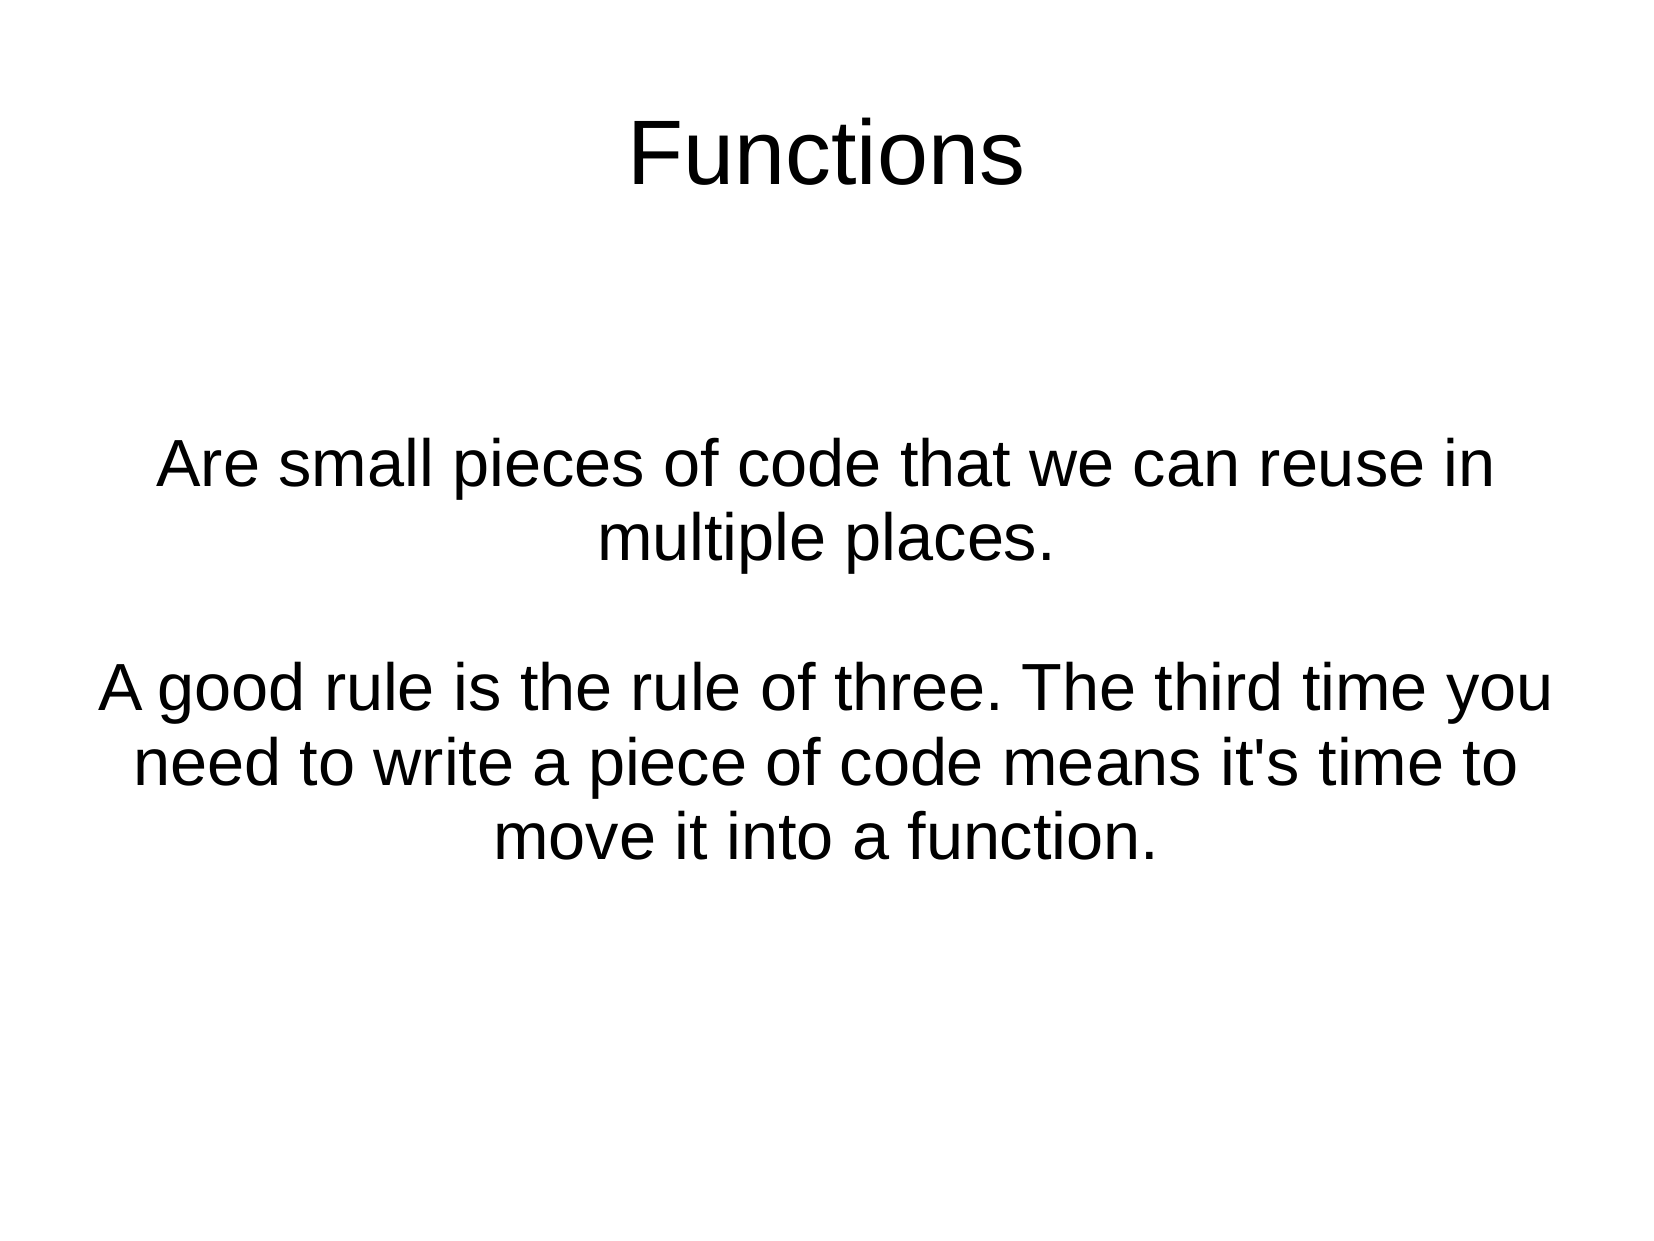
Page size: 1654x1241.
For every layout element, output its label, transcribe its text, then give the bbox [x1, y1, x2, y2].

title Functions [82, 49, 1571, 257]
subtitle Are small pieces of code that we can reuse in multiple places. A good rule is the rule of three. The third time you need to write a piece of code means it's time to move it into a function. [82, 290, 1571, 1010]
